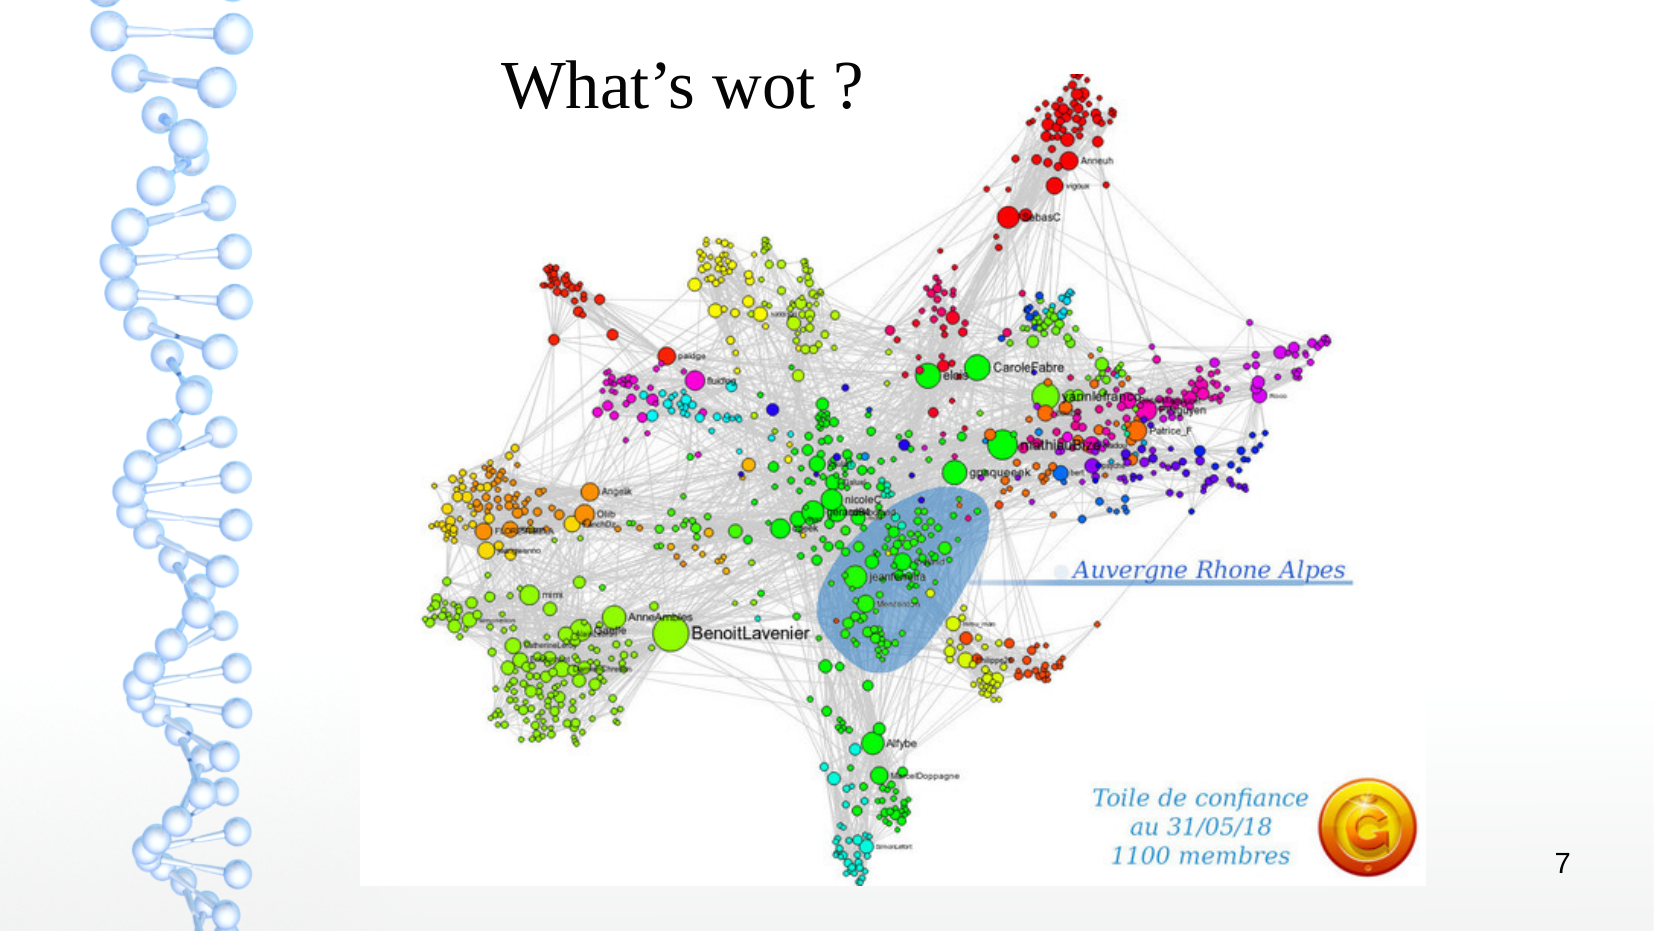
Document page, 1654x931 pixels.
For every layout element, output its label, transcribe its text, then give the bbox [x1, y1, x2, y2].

title What’s wot ? [285, 50, 1081, 121]
picture [0, 0, 1654, 931]
